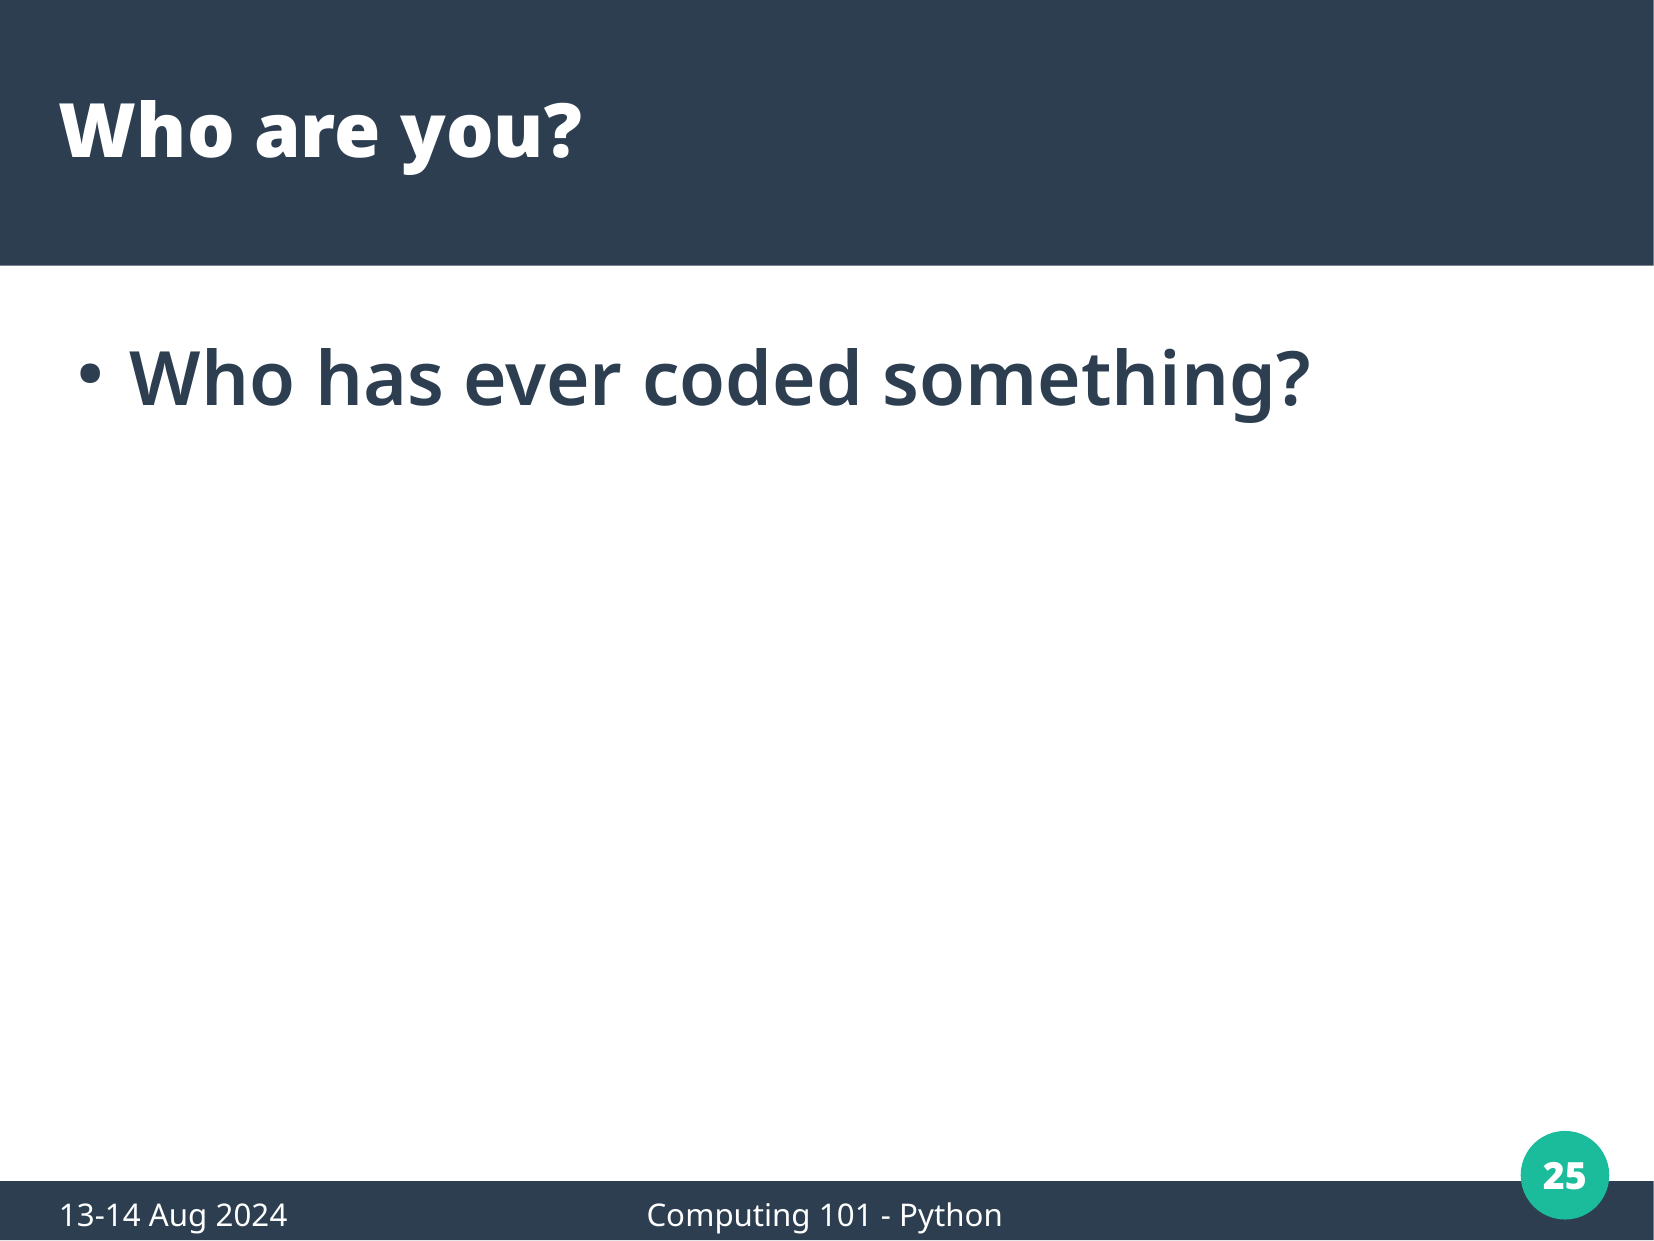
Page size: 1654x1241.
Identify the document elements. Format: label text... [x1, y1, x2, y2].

title Who are you? [59, 49, 1595, 207]
list Who has ever coded something? [59, 324, 1595, 1152]
